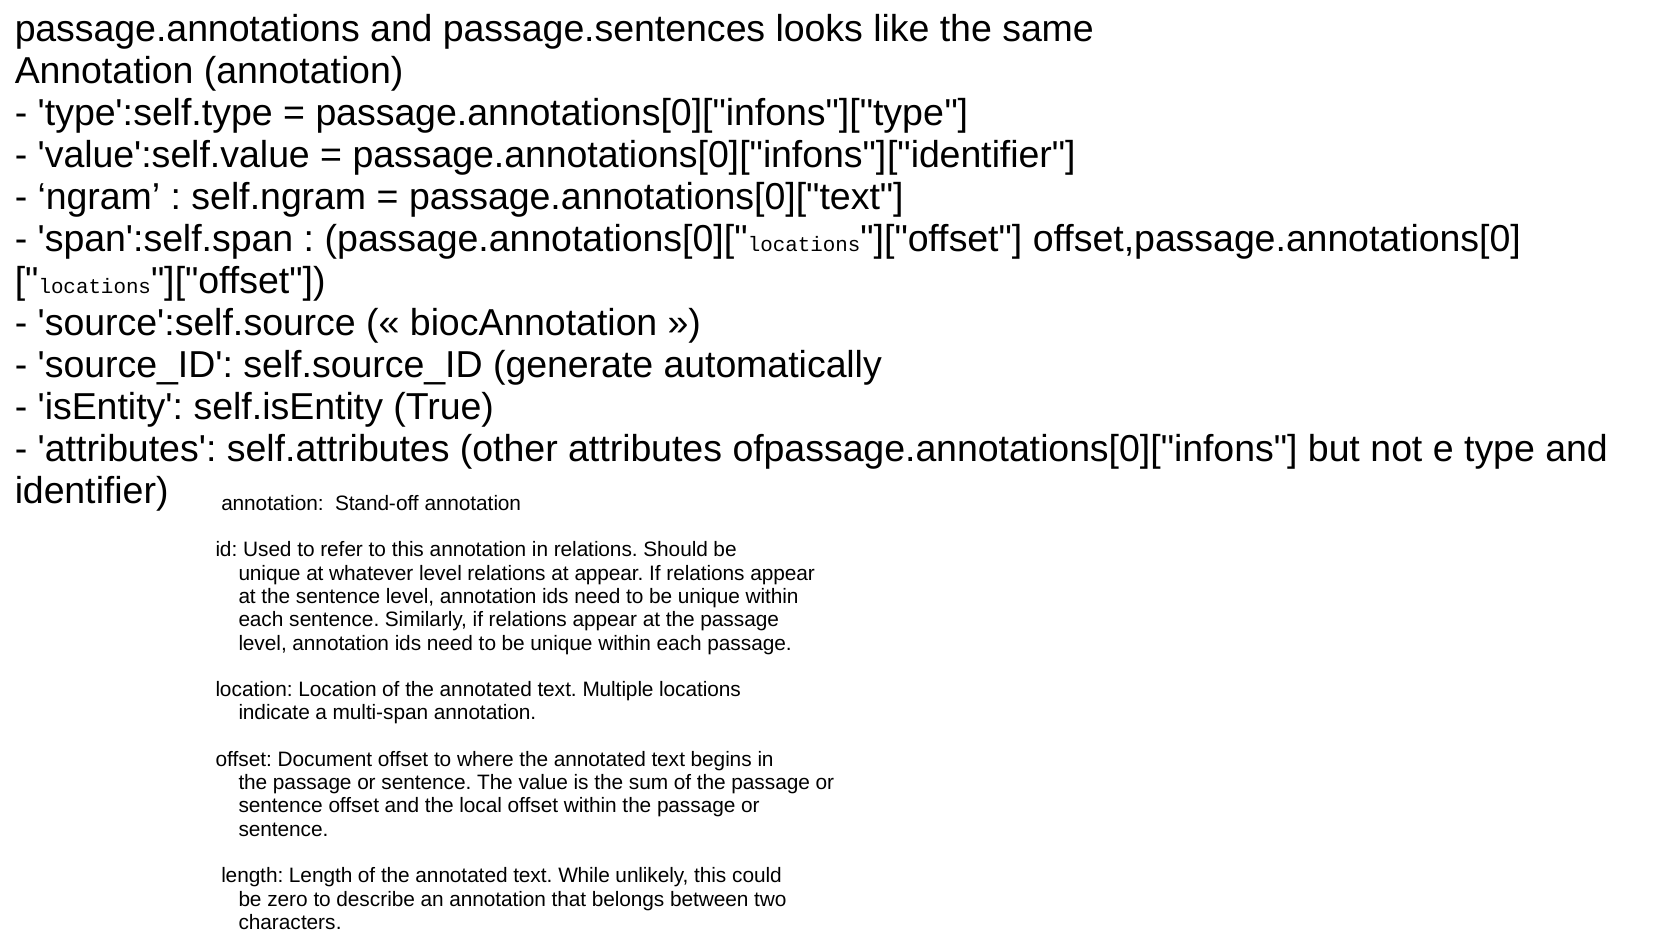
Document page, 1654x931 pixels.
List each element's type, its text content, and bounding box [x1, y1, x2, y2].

text_box annotation: Stand-off annotation id: Used to refer to this annotation in relations. Should be unique at whatever level relations at appear. If relations appear at the sentence level, annotation ids need to be unique within each sentence. Similarly, if relations appear at the passage level, annotation ids need to be unique within each passage. location: Location of the annotated text. Multiple locations indicate a multi-span annotation. offset: Document offset to where the annotated text begins in the passage or sentence. The value is the sum of the passage or sentence offset and the local offset within the passage or sentence. length: Length of the annotated text. While unlikely, this could be zero to describe an annotation that belongs between two characters. [200, 484, 1348, 931]
text_box passage.annotations and passage.sentences looks like the same Annotation (annotation) - 'type':self.type = passage.annotations[0]["infons"]["type"] - 'value':self.value = passage.annotations[0]["infons"]["identifier"] - ‘ngram’ : self.ngram = passage.annotations[0]["text"] - 'span':self.span : (passage.annotations[0]["locations"]["offset"] offset,passage.annotations[0]["locations"]["offset"]) - 'source':self.source (« biocAnnotation ») - 'source_ID': self.source_ID (generate automatically - 'isEntity': self.isEntity (True) - 'attributes': self.attributes (other attributes ofpassage.annotations[0]["infons"] but not e type and identifier) [0, 0, 1630, 519]
